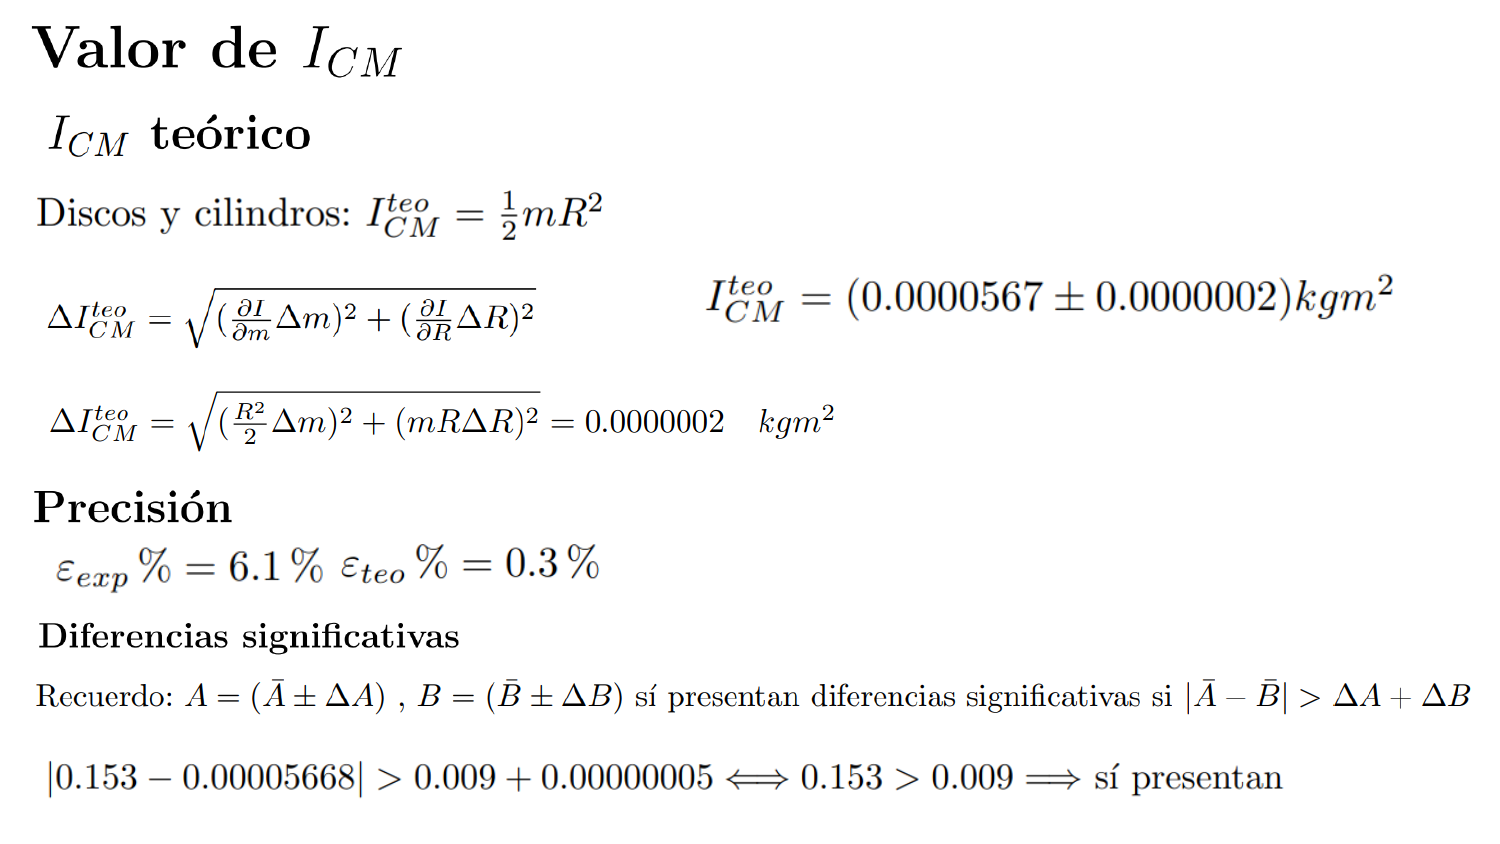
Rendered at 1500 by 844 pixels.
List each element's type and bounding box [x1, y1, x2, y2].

picture [39, 275, 547, 358]
picture [24, 612, 463, 657]
picture [24, 175, 619, 258]
picture [30, 672, 1481, 725]
picture [24, 477, 607, 600]
picture [24, 15, 405, 85]
picture [39, 739, 1290, 815]
picture [45, 100, 319, 170]
picture [695, 257, 1404, 340]
picture [45, 379, 841, 462]
